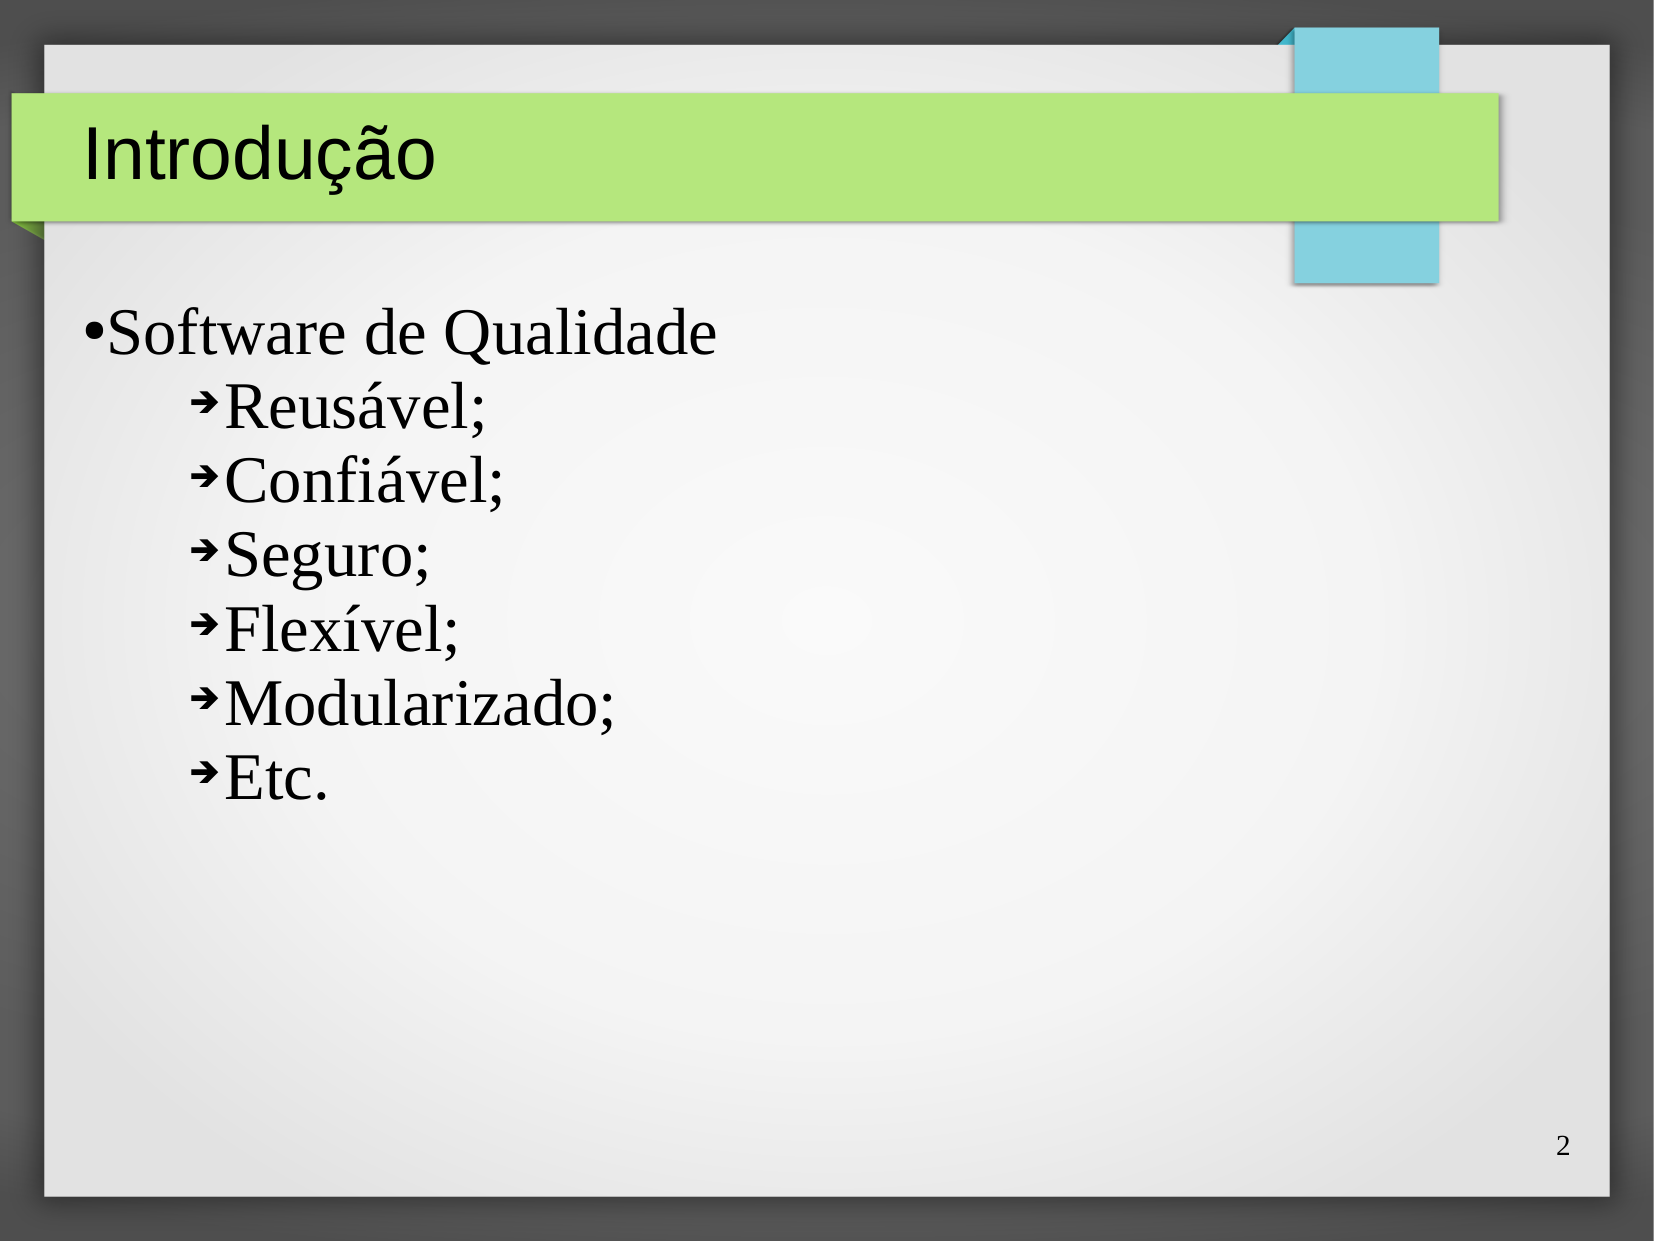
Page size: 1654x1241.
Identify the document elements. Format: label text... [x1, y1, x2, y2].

title Introdução [82, 94, 1264, 213]
picture [0, 0, 1654, 1241]
subtitle Software de Qualidade Reusável; Confiável; Seguro; Flexível; Modularizado; Etc. [82, 295, 1571, 1015]
